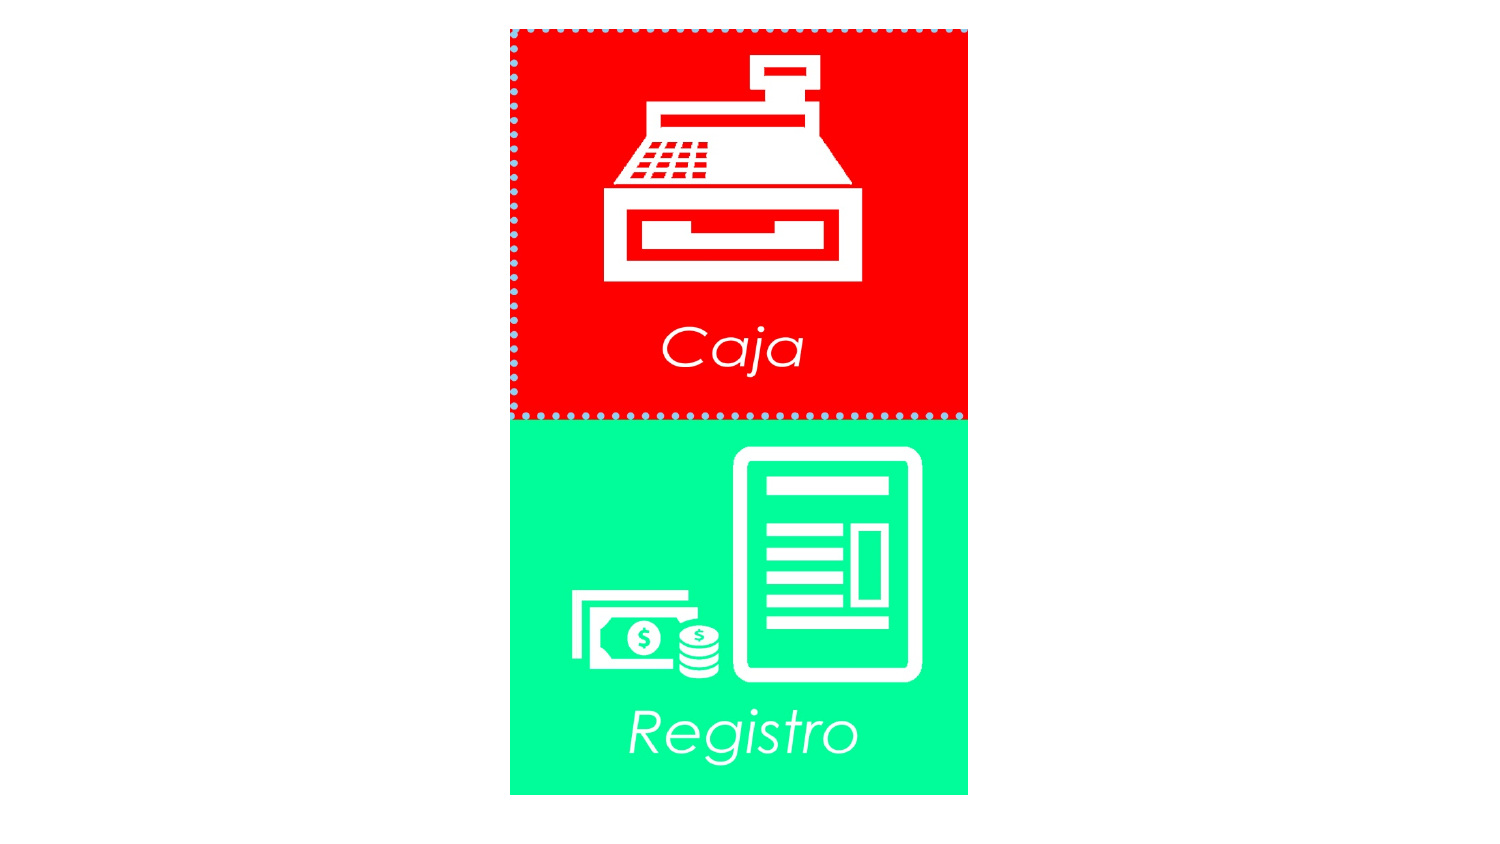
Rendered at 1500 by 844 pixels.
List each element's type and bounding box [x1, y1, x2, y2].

picture [510, 29, 968, 41]
picture [510, 196, 968, 796]
title [75, 41, 1425, 196]
